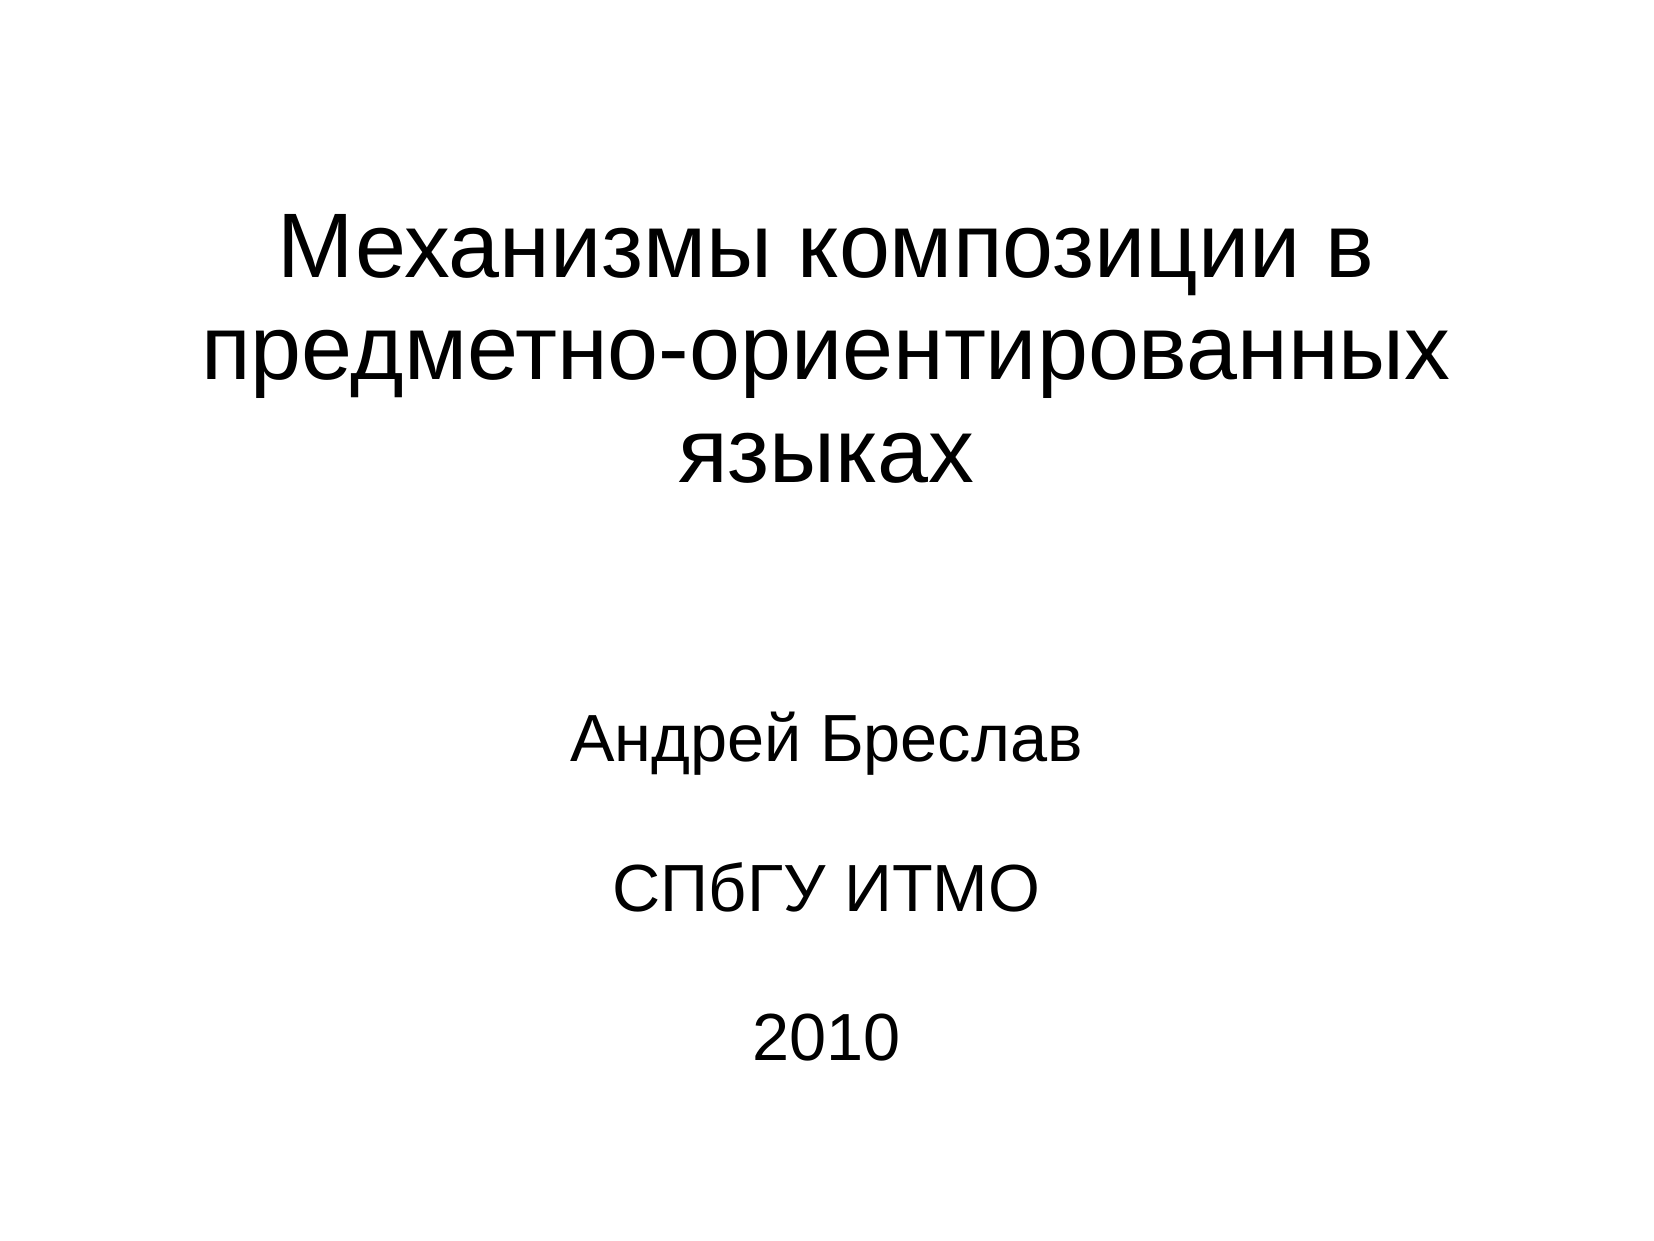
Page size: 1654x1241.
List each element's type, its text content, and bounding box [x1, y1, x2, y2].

title Механизмы композиции в предметно-ориентированных языках [82, 194, 1571, 502]
subtitle Андрей Бреслав СПбГУ ИТМО 2010 [82, 675, 1571, 1102]
